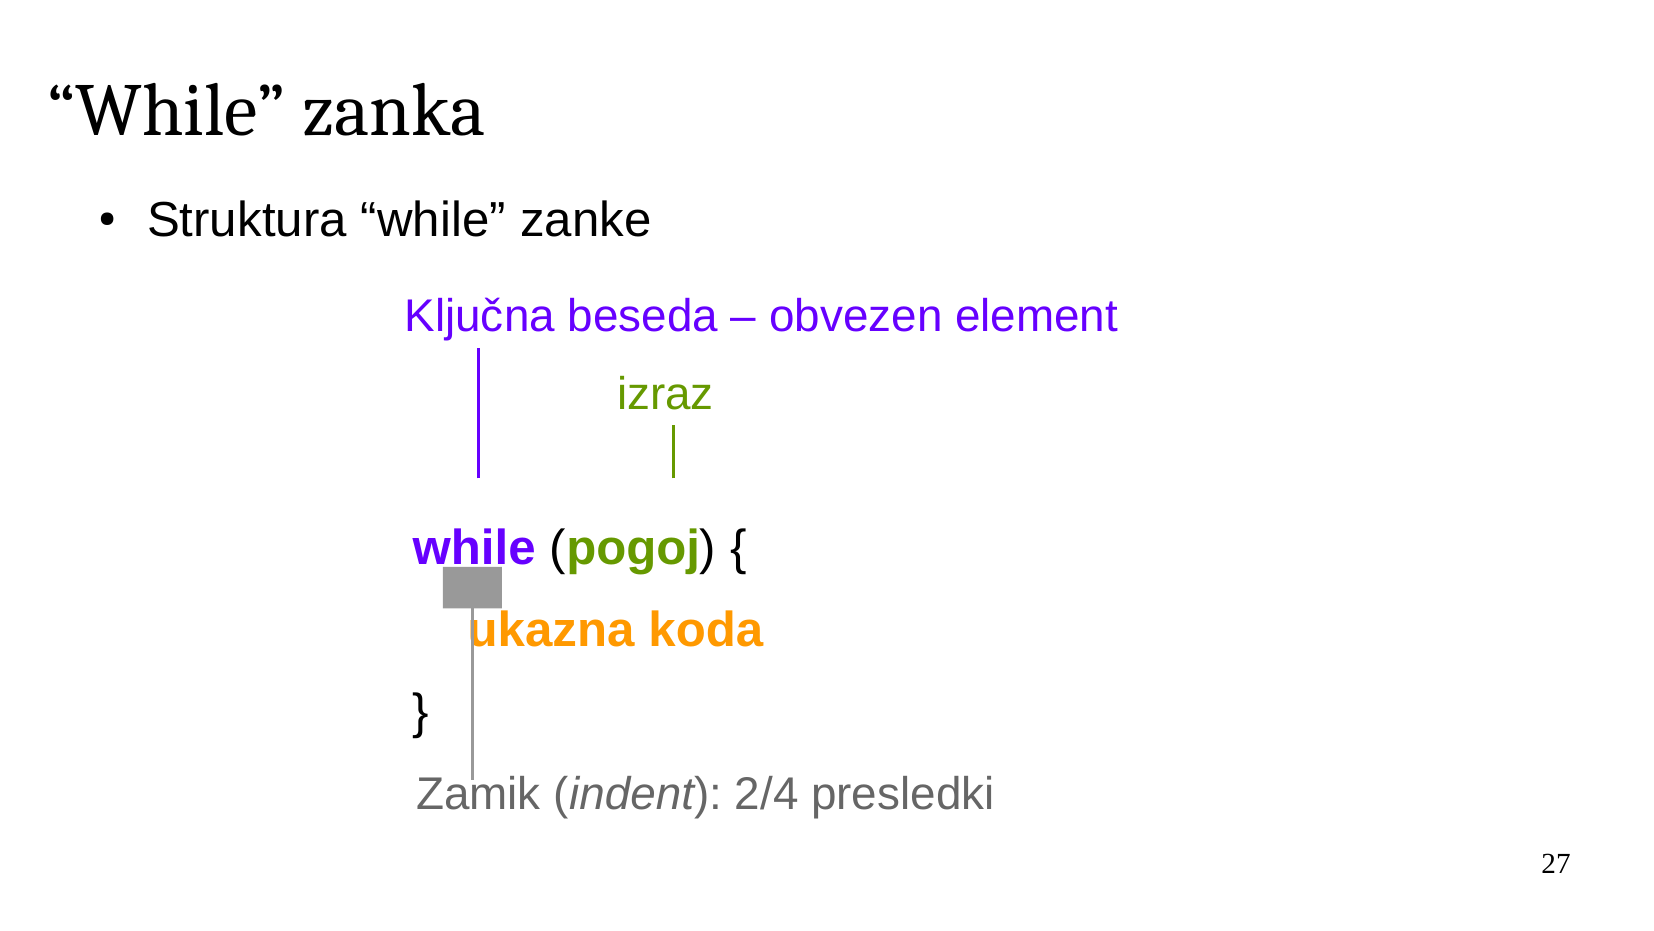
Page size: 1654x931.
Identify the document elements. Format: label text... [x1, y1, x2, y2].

text_box Zamik (indent): 2/4 presledki [401, 760, 1205, 827]
list Struktura “while” zanke while (pogoj) { ukazna koda } [82, 192, 1571, 827]
title “While” zanka [47, 33, 1536, 189]
text_box izraz [602, 360, 1004, 478]
text_box Ključna beseda – obvezen element [389, 282, 1193, 349]
text_box [442, 566, 502, 609]
